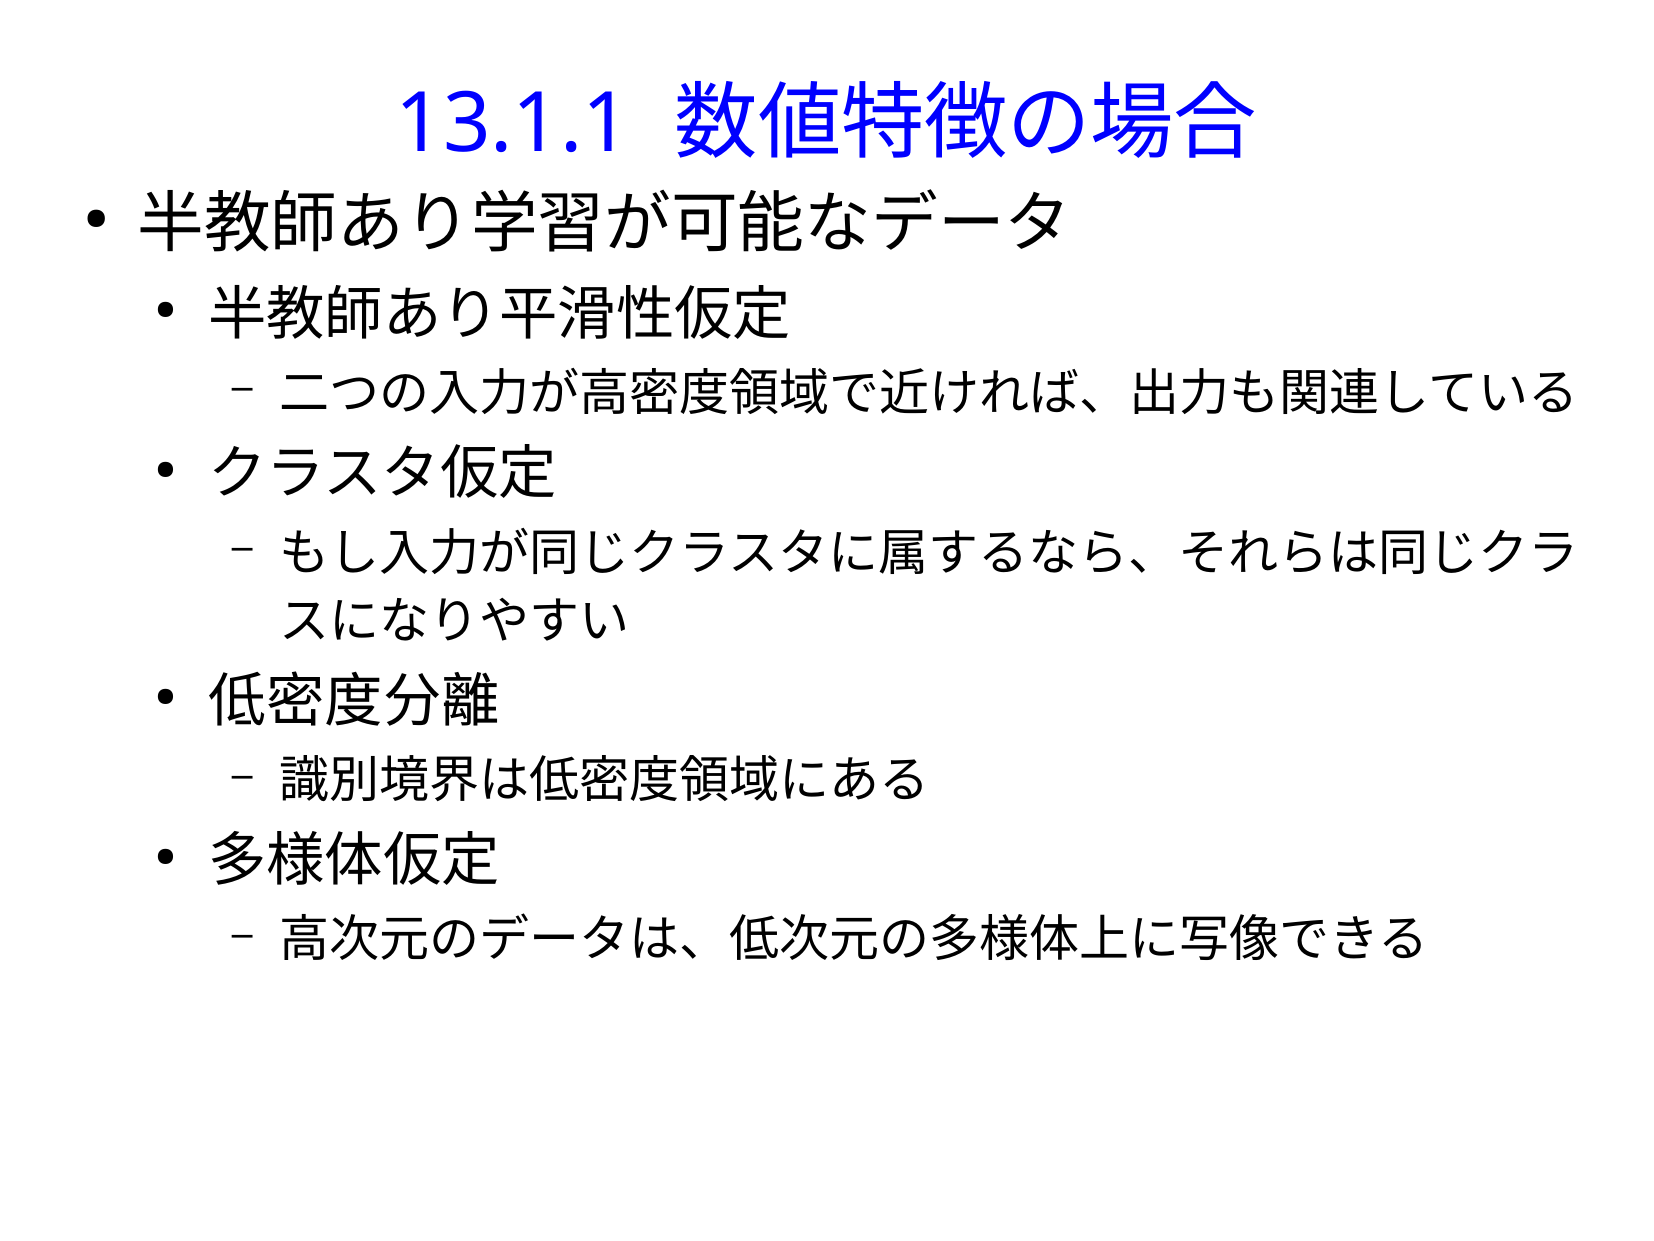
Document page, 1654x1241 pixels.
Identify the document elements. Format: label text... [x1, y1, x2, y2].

list 半教師あり学習が可能なデータ 半教師あり平滑性仮定 二つの入力が高密度領域で近ければ、出力も関連している クラスタ仮定 もし入力が同じクラスタに属するなら、それらは同じクラスになりやすい 低密度分離 識別境界は低密度領域にある 多様体仮定 高次元のデータは、低次元の多様体上に写像できる [66, 175, 1593, 1178]
title 13.1.1 数値特徴の場合 [82, 43, 1571, 175]
